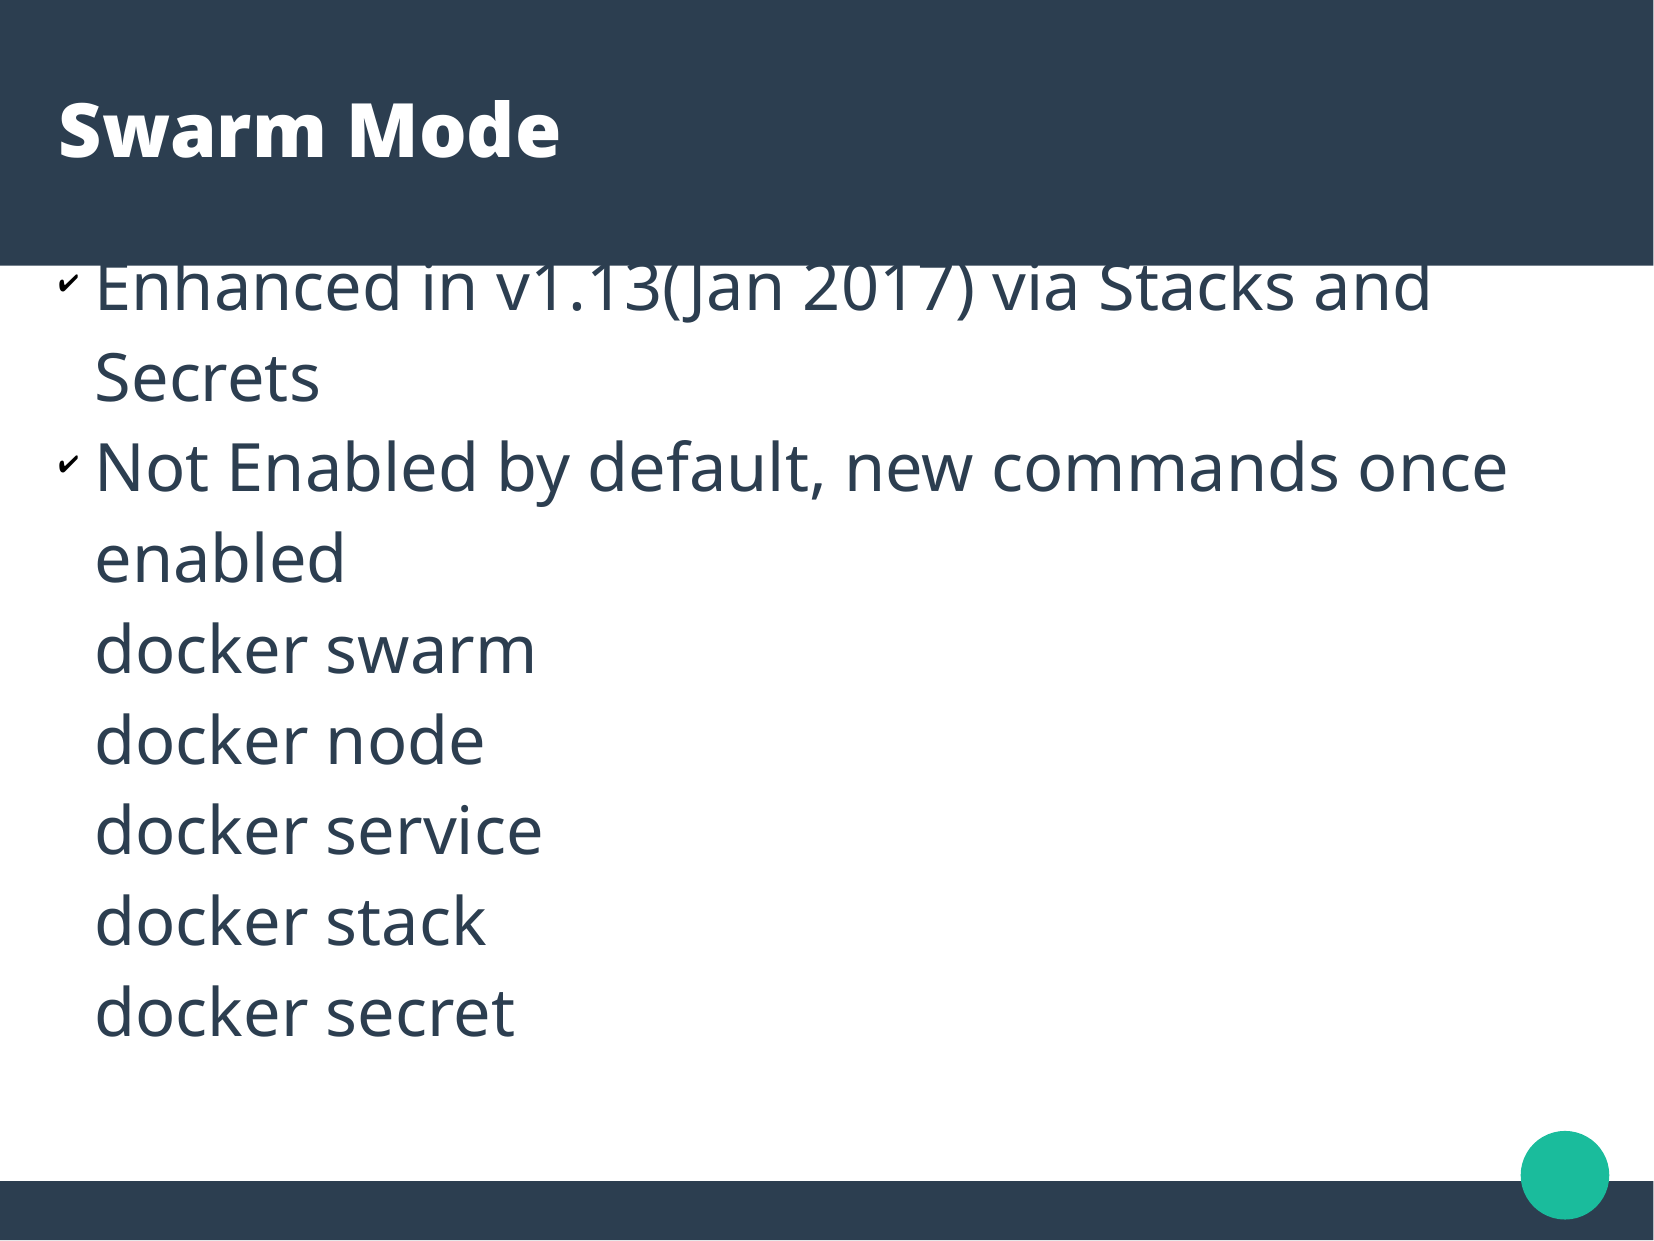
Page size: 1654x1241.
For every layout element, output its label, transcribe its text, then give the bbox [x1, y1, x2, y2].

subtitle Enhanced in v1.13(Jan 2017) via Stacks and Secrets Not Enabled by default, new commands once enabled docker swarm docker node docker service docker stack docker secret [59, 310, 1595, 1166]
title Swarm Mode [59, 49, 1595, 207]
